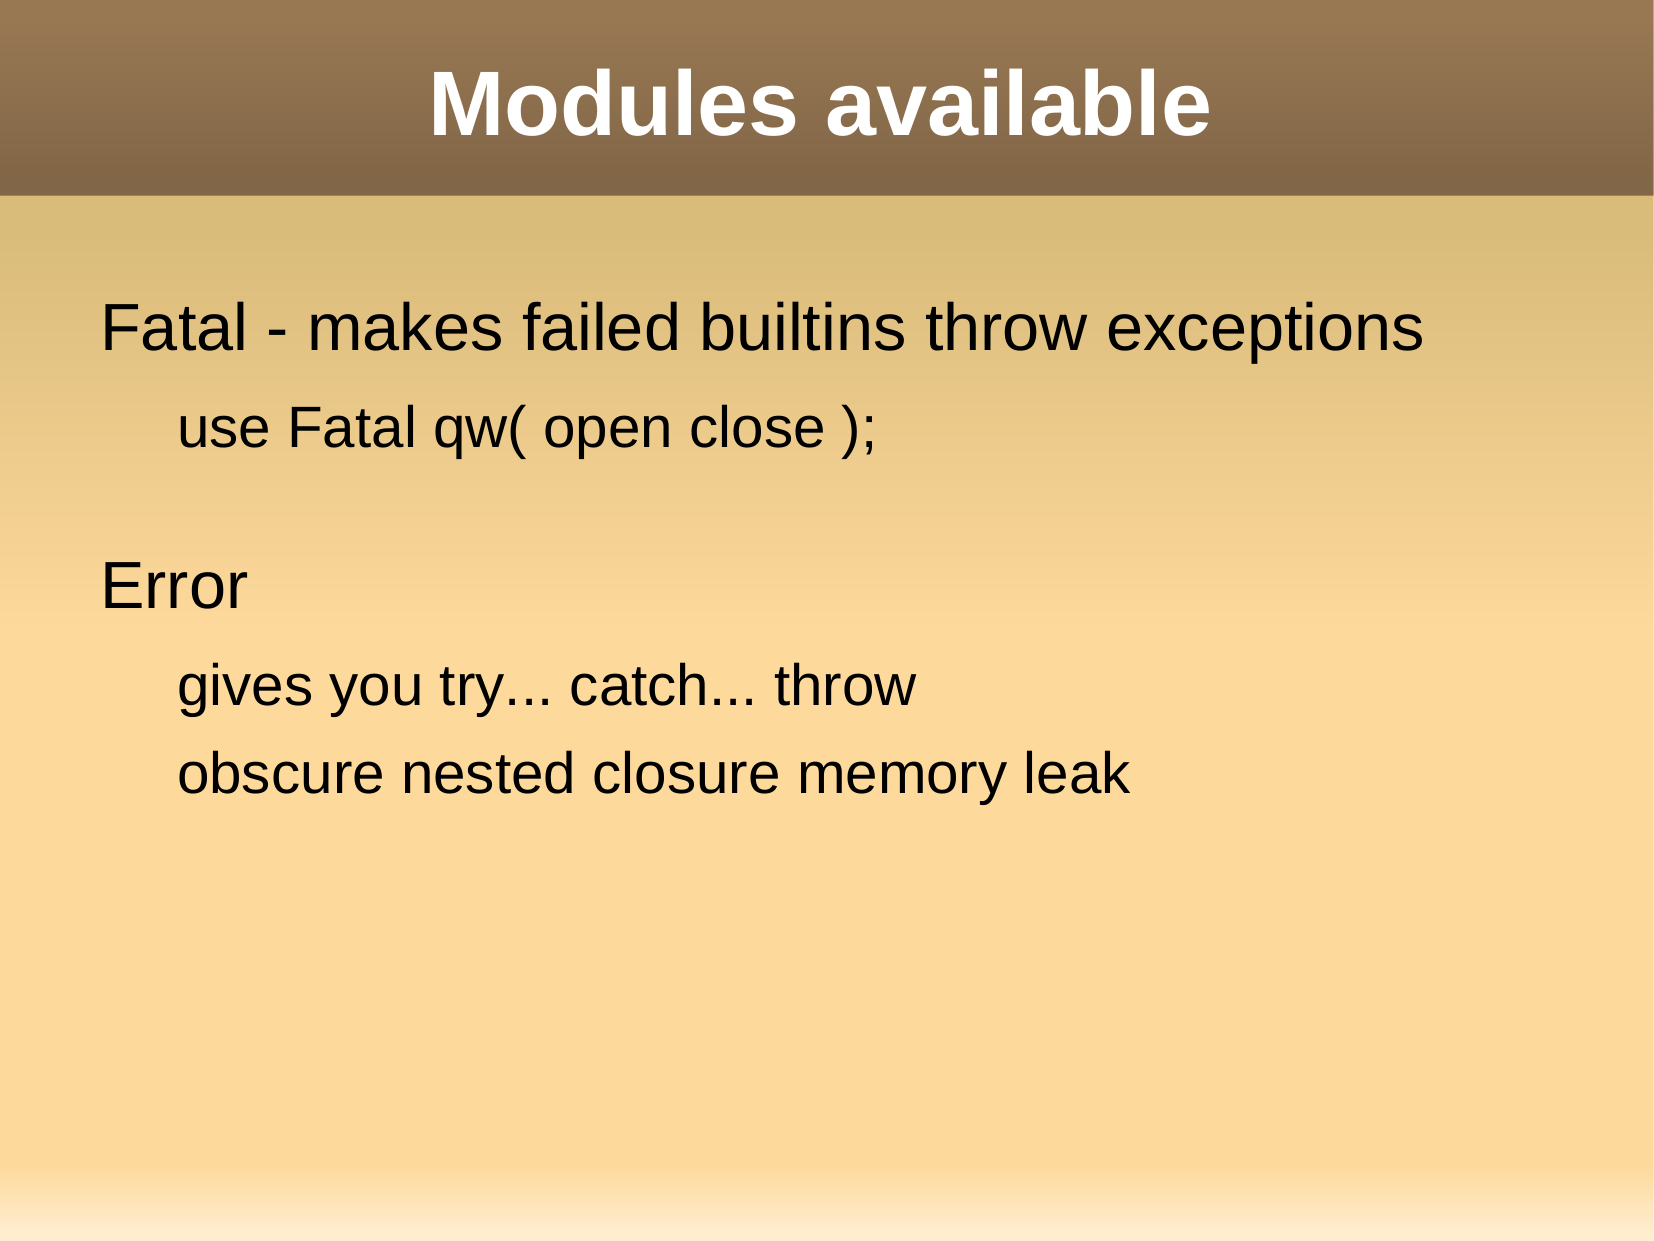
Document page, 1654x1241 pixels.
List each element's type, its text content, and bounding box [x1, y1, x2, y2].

title Modules available [76, 7, 1565, 200]
picture [0, 0, 1654, 1241]
list Fatal - makes failed builtins throw exceptions use Fatal qw( open close ); Error gives you try... catch... throw obscure nested closure memory leak [82, 290, 1571, 1094]
